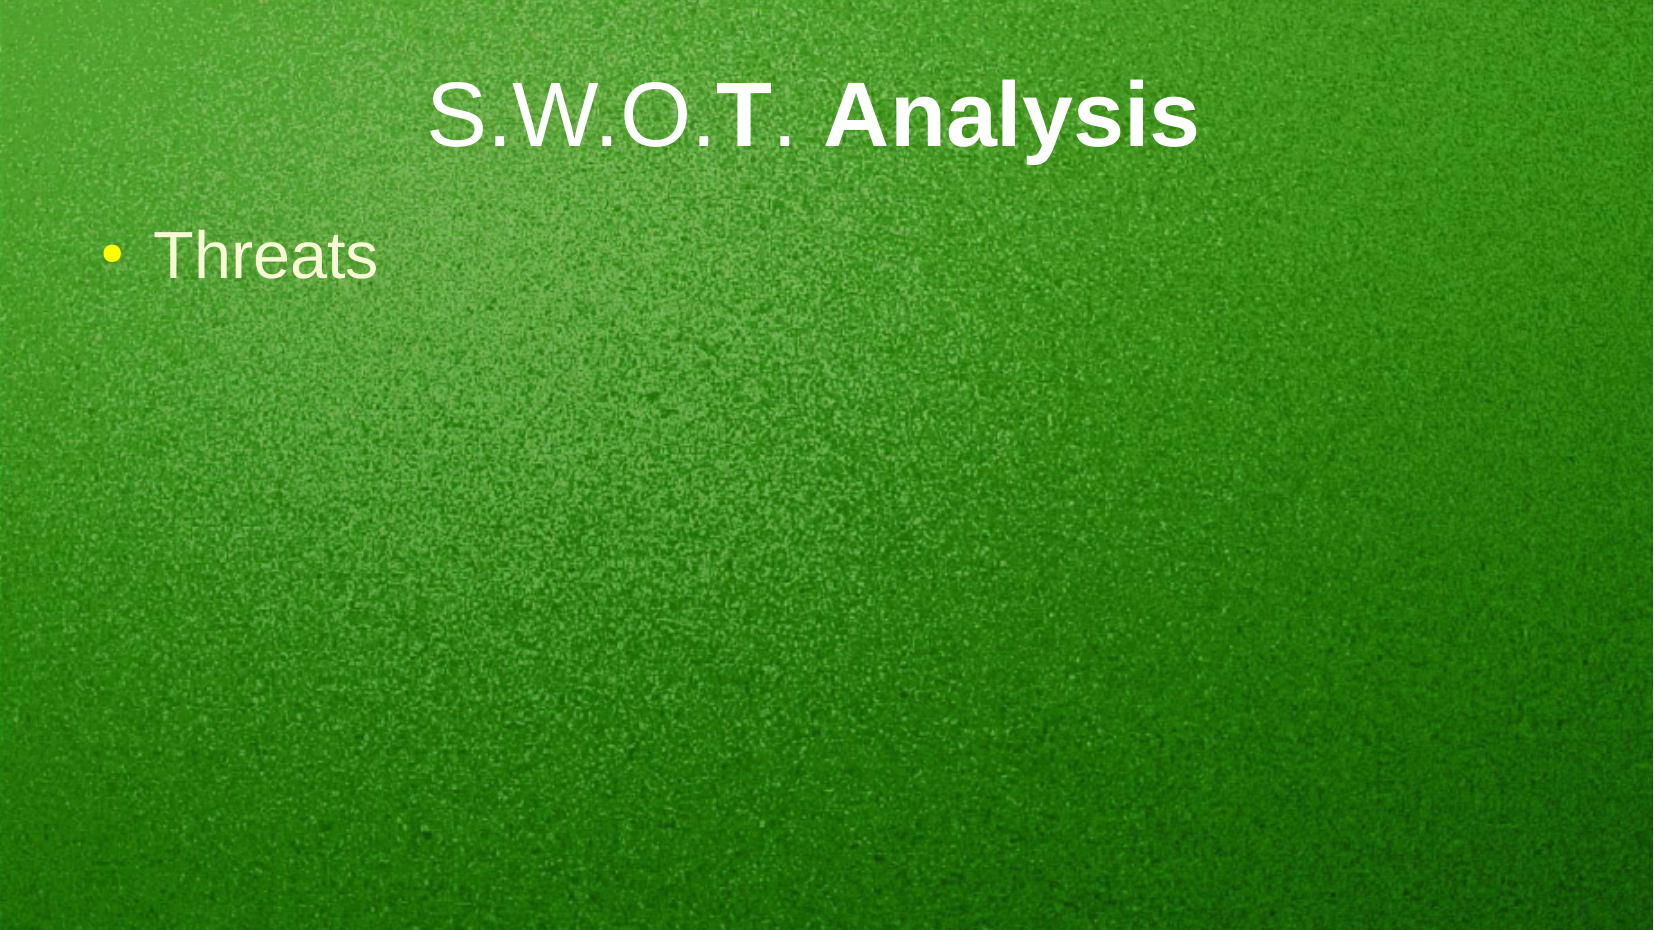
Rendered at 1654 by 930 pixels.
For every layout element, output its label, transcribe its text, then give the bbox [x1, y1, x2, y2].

title S.W.O.T. Analysis [82, 37, 1571, 193]
list Threats [82, 217, 1571, 758]
picture [0, 0, 1653, 930]
